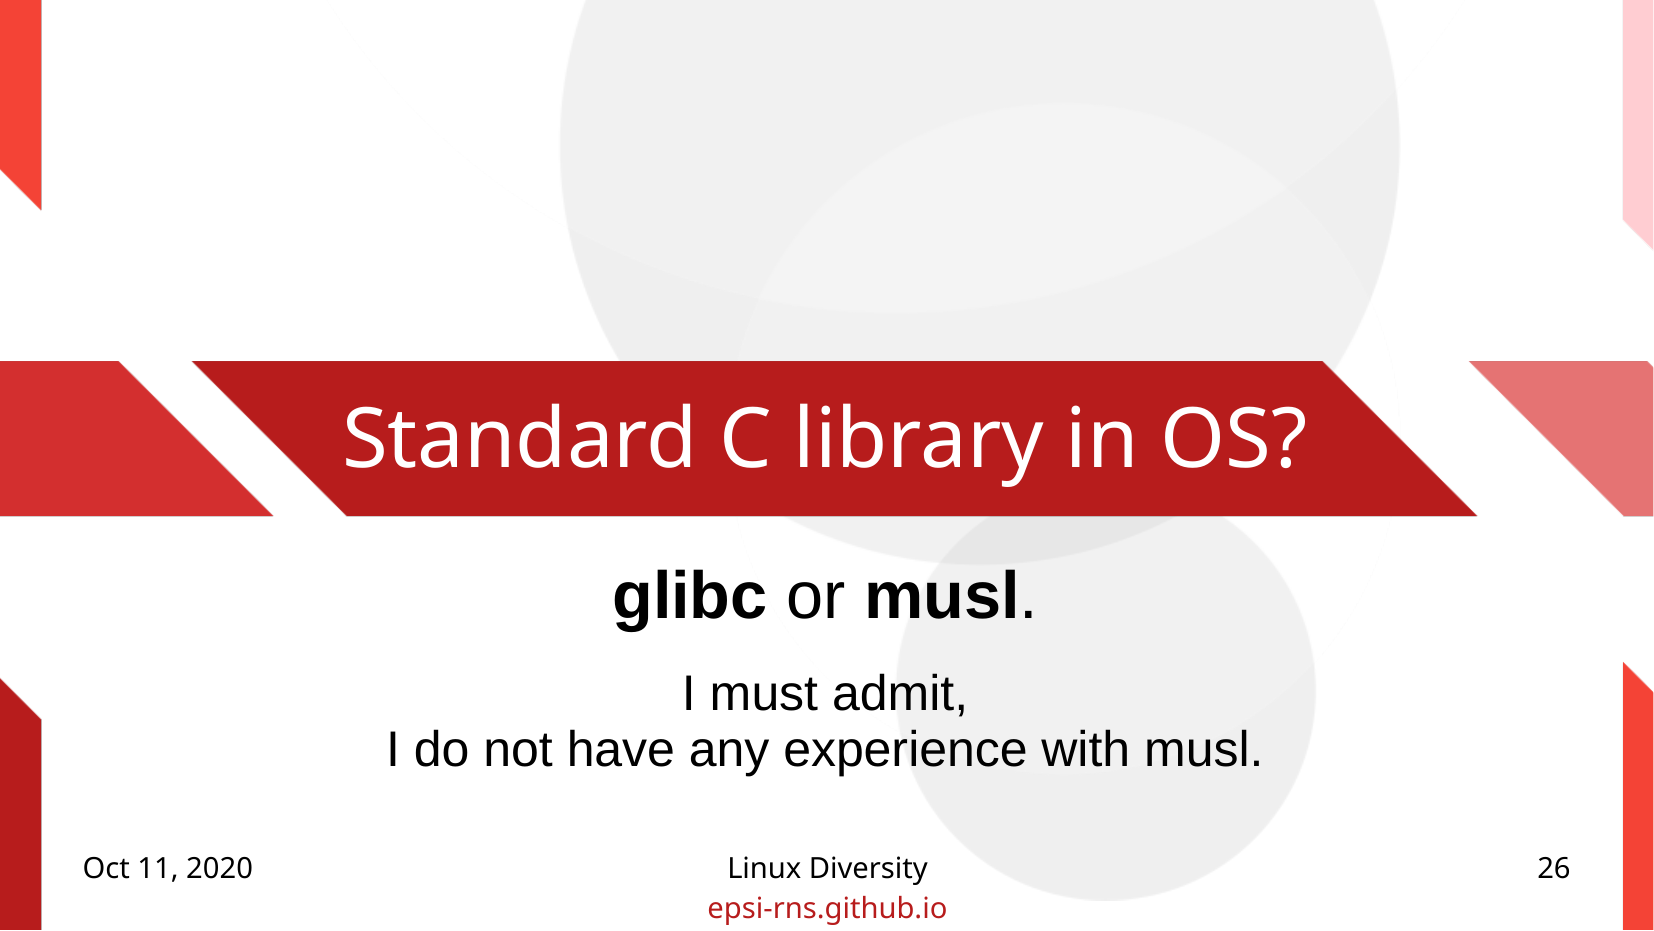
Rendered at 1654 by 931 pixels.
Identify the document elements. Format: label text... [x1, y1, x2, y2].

title Standard C library in OS? [82, 360, 1568, 511]
subtitle glibc or musl. I must admit, I do not have any experience with musl. [82, 540, 1568, 796]
picture [0, 0, 1654, 930]
